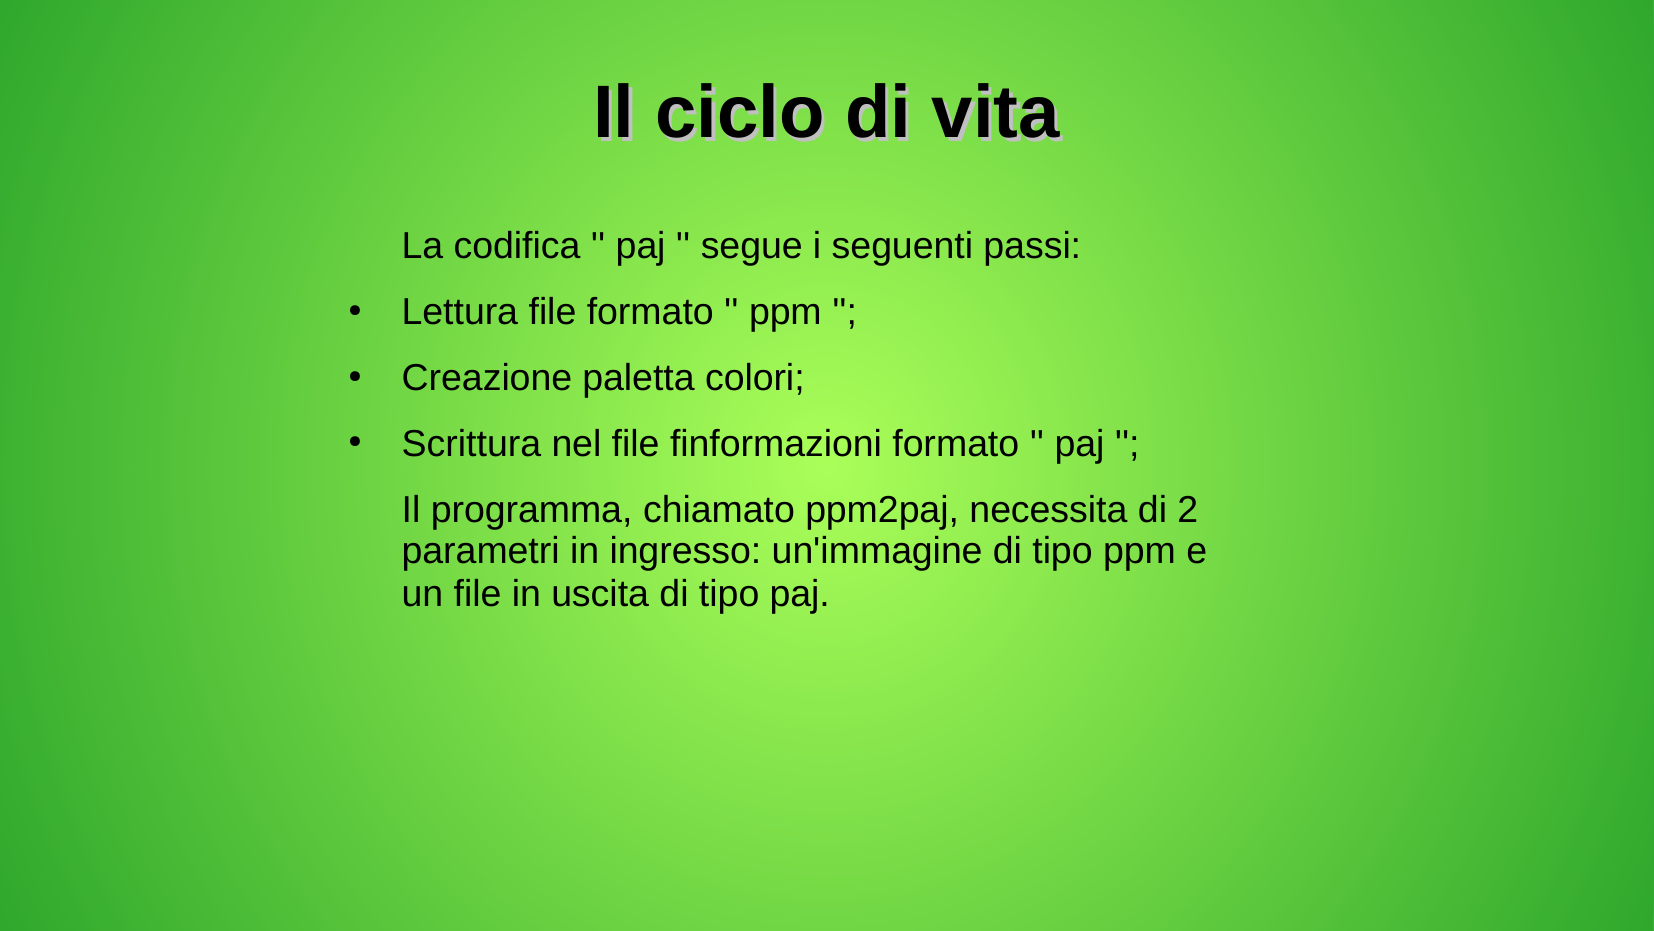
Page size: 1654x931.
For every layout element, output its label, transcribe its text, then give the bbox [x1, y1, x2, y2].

list La codifica '' paj '' segue i seguenti passi: Lettura file formato '' ppm ''; Creazione paletta colori; Scrittura nel file finformazioni formato '' paj ''; Il programma, chiamato ppm2paj, necessita di 2 parametri in ingresso: un'immagine di tipo ppm e un file in uscita di tipo paj. [330, 224, 1252, 764]
title Il ciclo di vita [82, 35, 1571, 189]
